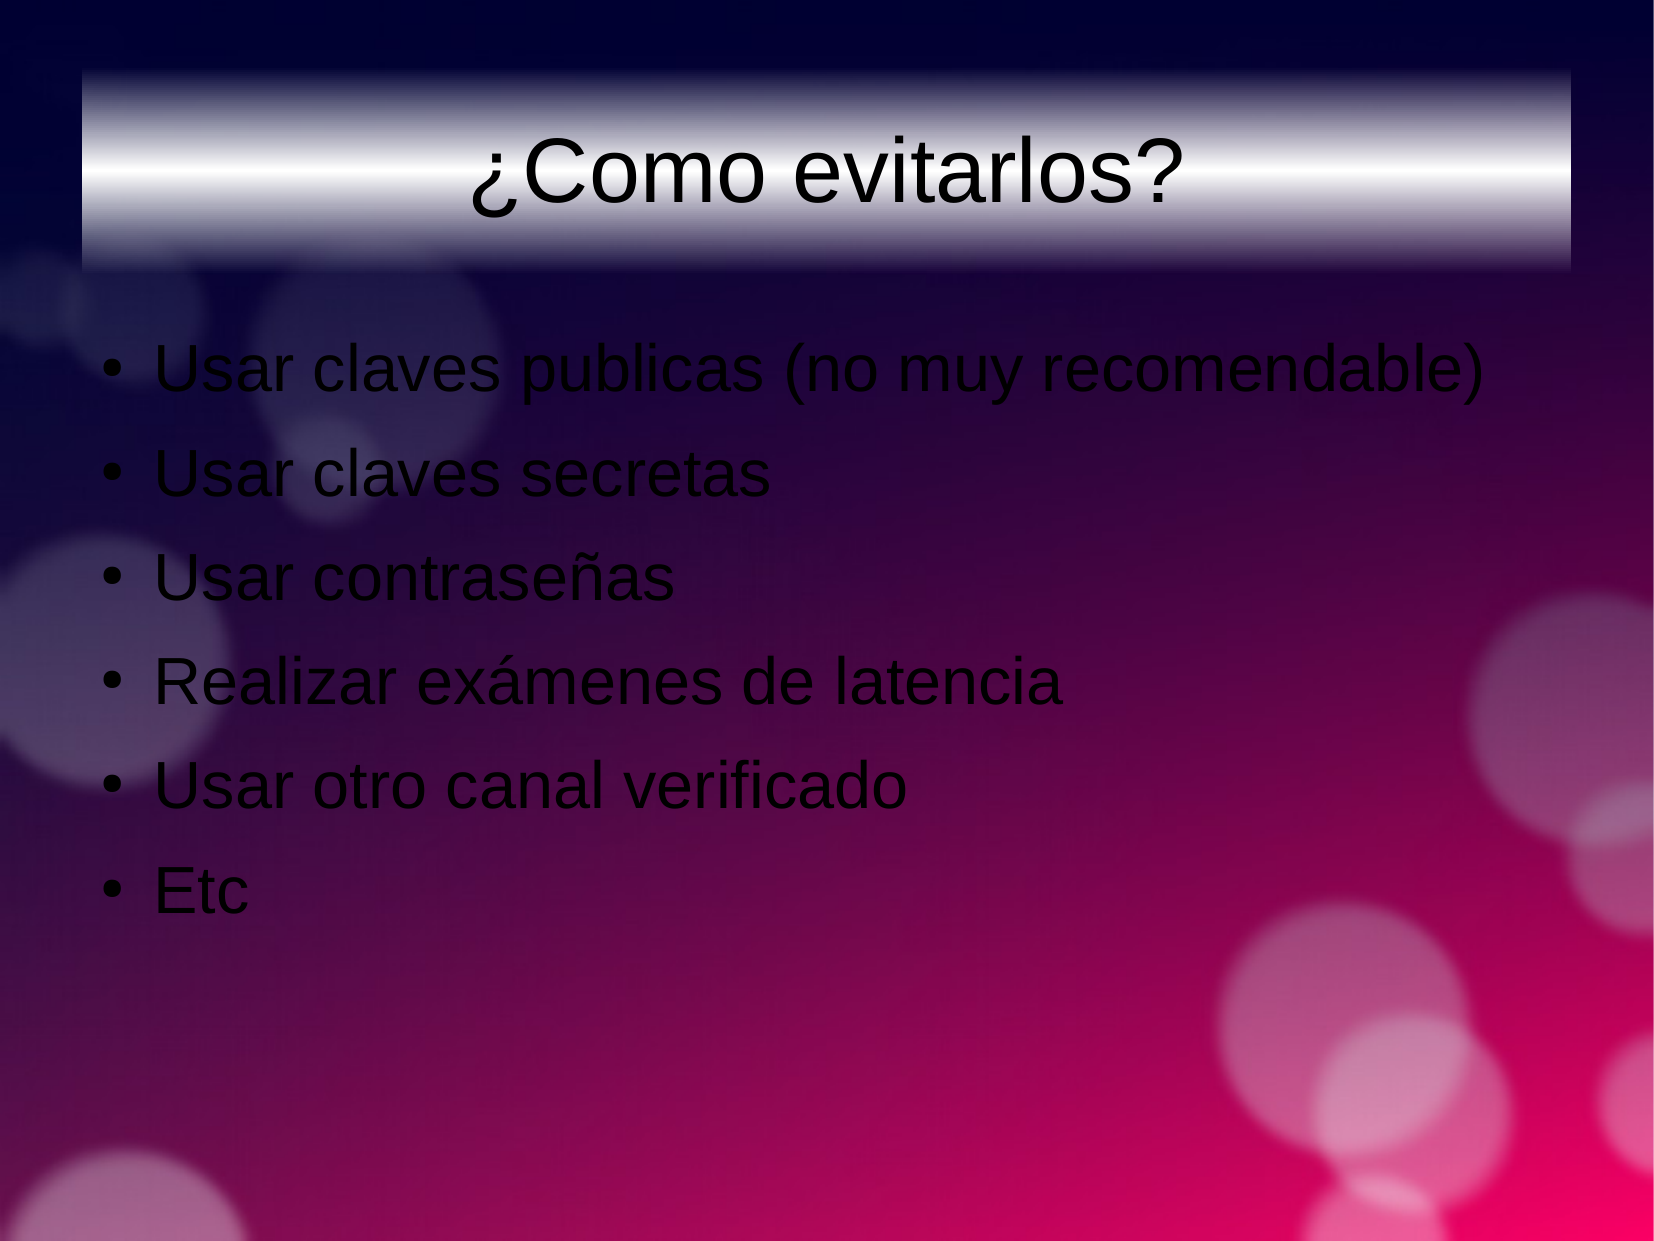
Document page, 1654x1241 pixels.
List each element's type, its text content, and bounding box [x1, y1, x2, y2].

list Usar claves publicas (no muy recomendable) Usar claves secretas Usar contraseñas Realizar exámenes de latencia Usar otro canal verificado Etc [82, 331, 1571, 981]
title ¿Como evitarlos? [82, 67, 1571, 275]
picture [0, 0, 1654, 1241]
